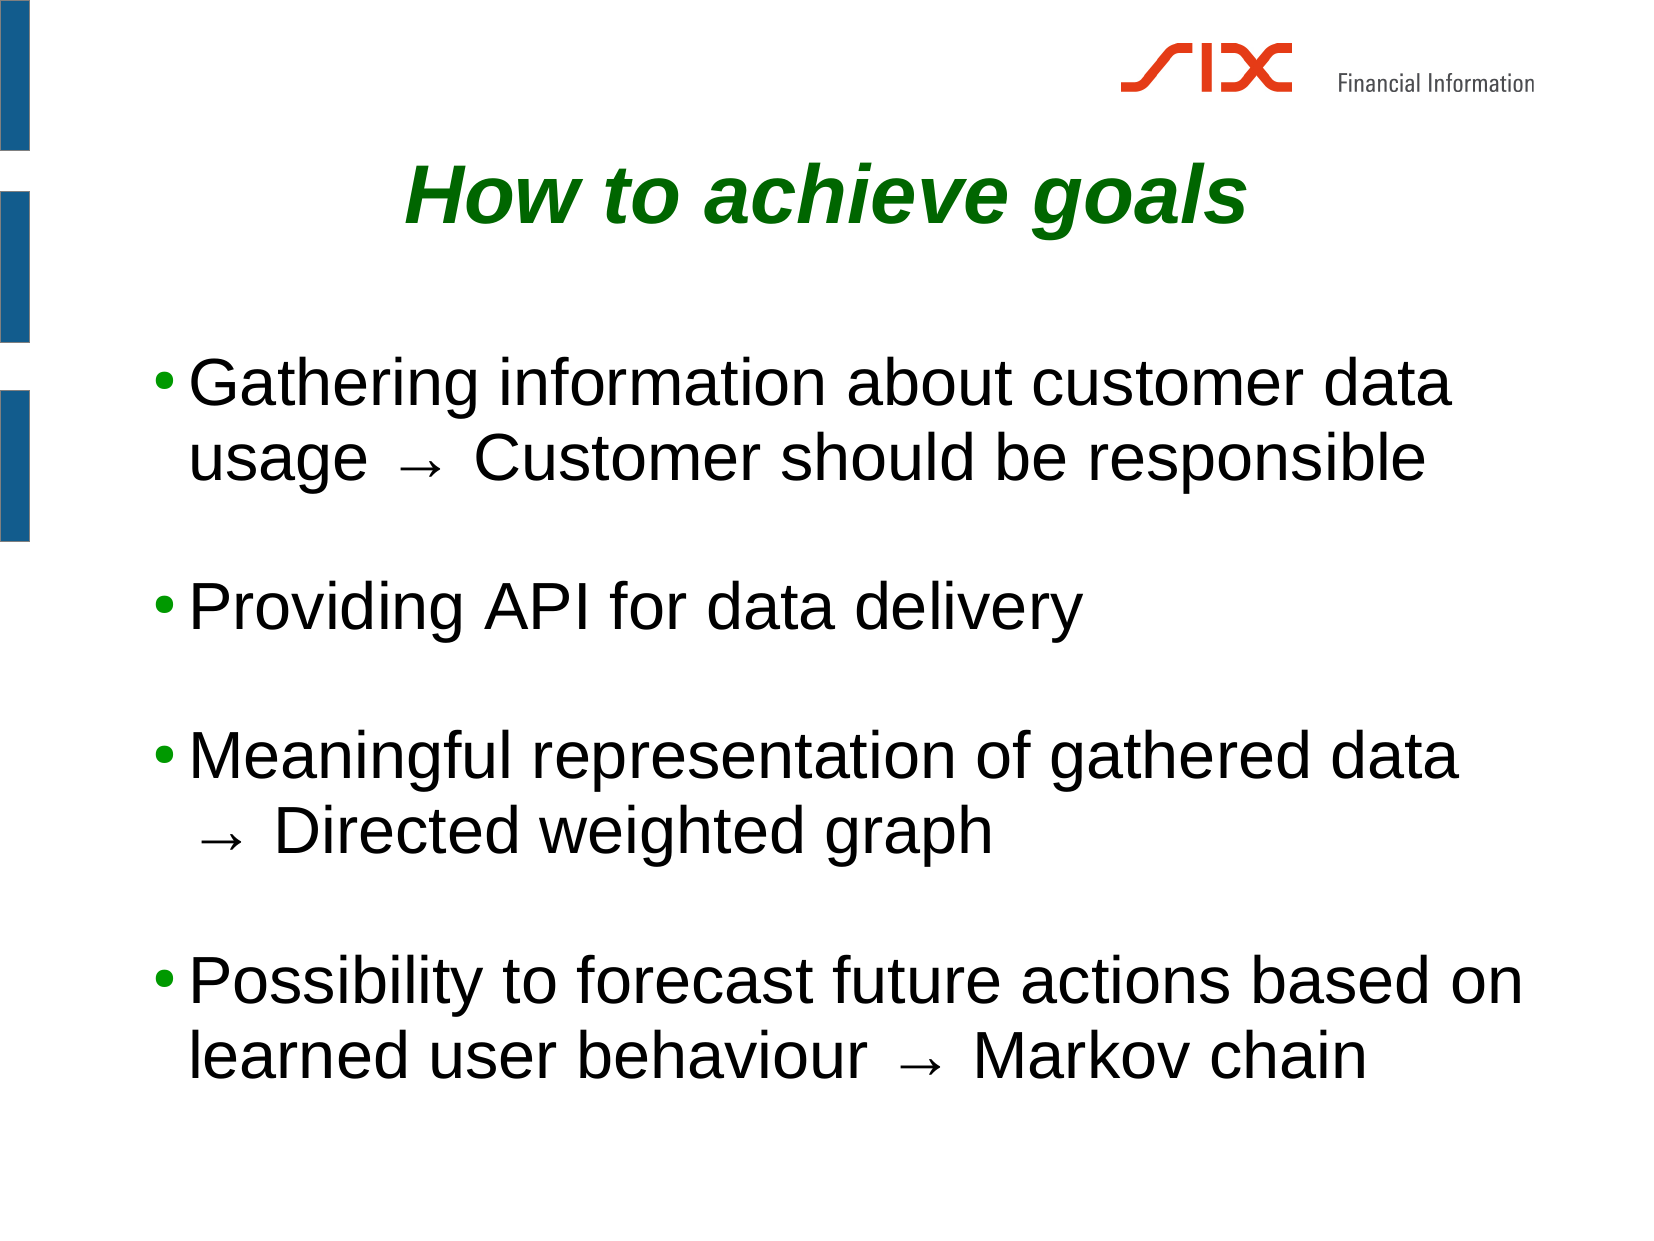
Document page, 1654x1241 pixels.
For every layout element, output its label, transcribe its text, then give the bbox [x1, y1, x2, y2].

picture [1121, 43, 1534, 91]
title How to achieve goals [121, 91, 1534, 299]
list Gathering information about customer data usage → Customer should be responsible Providing API for data delivery Meaningful representation of gathered data → Directed weighted graph Possibility to forecast future actions based on learned user behaviour → Markov chain [152, 344, 1534, 1168]
